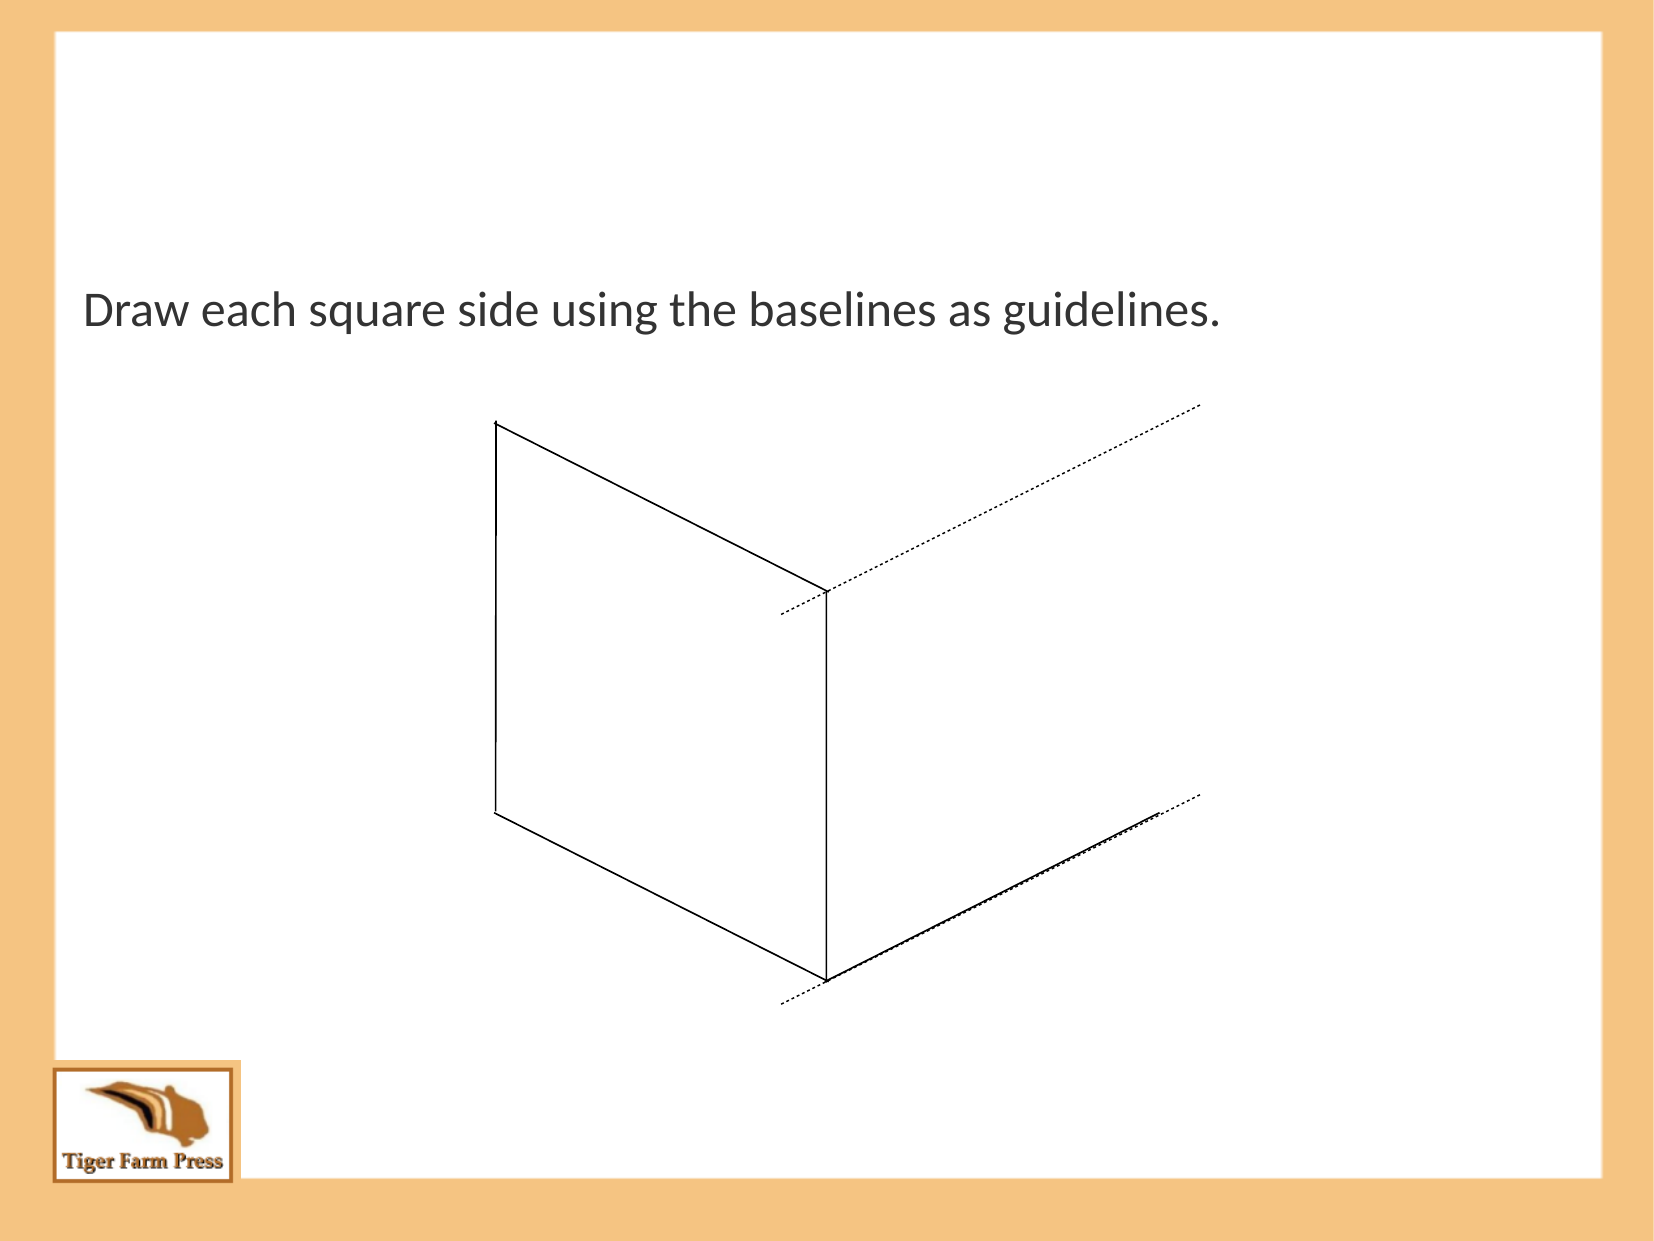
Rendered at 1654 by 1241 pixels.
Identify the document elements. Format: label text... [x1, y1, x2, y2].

picture [0, 0, 1654, 1241]
list Draw each square side using the baselines as guidelines. [83, 290, 1572, 1109]
